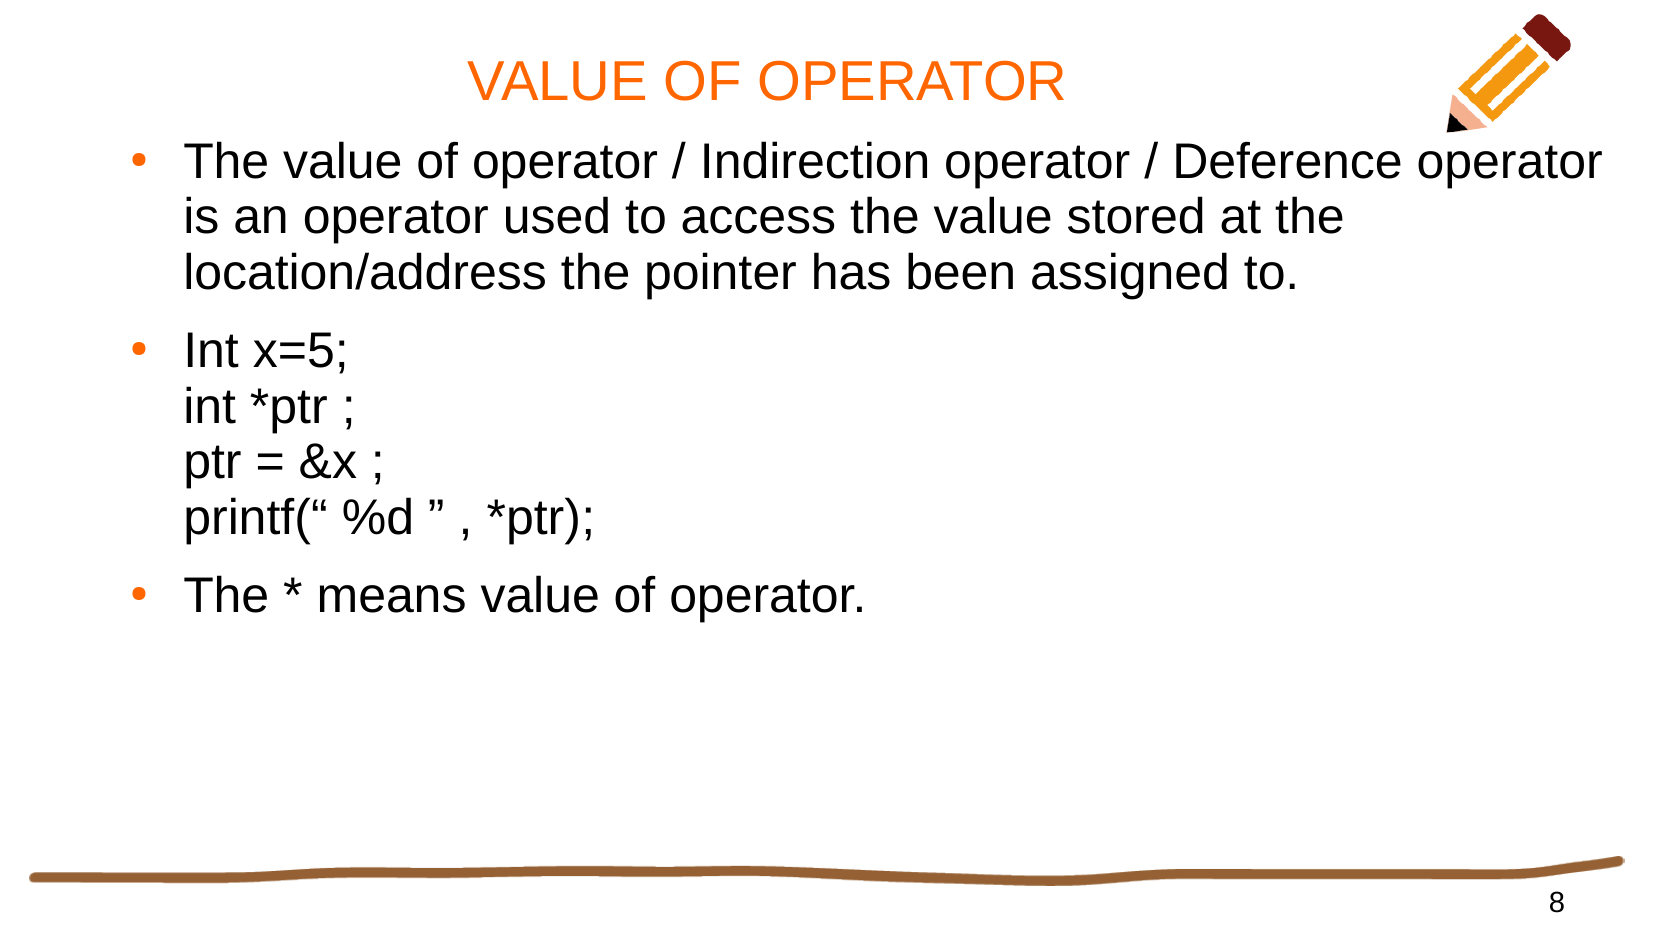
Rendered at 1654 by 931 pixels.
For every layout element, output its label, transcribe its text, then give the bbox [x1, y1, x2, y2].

list The value of operator / Indirection operator / Deference operator is an operator used to access the value stored at the location/address the pointer has been assigned to. Int x=5; int *ptr ; ptr = &x ; printf(“ %d ” , *ptr); The * means value of operator. [112, 132, 1637, 783]
picture [29, 856, 1625, 886]
title VALUE OF OPERATOR [88, 29, 1447, 133]
picture [1446, 14, 1571, 132]
